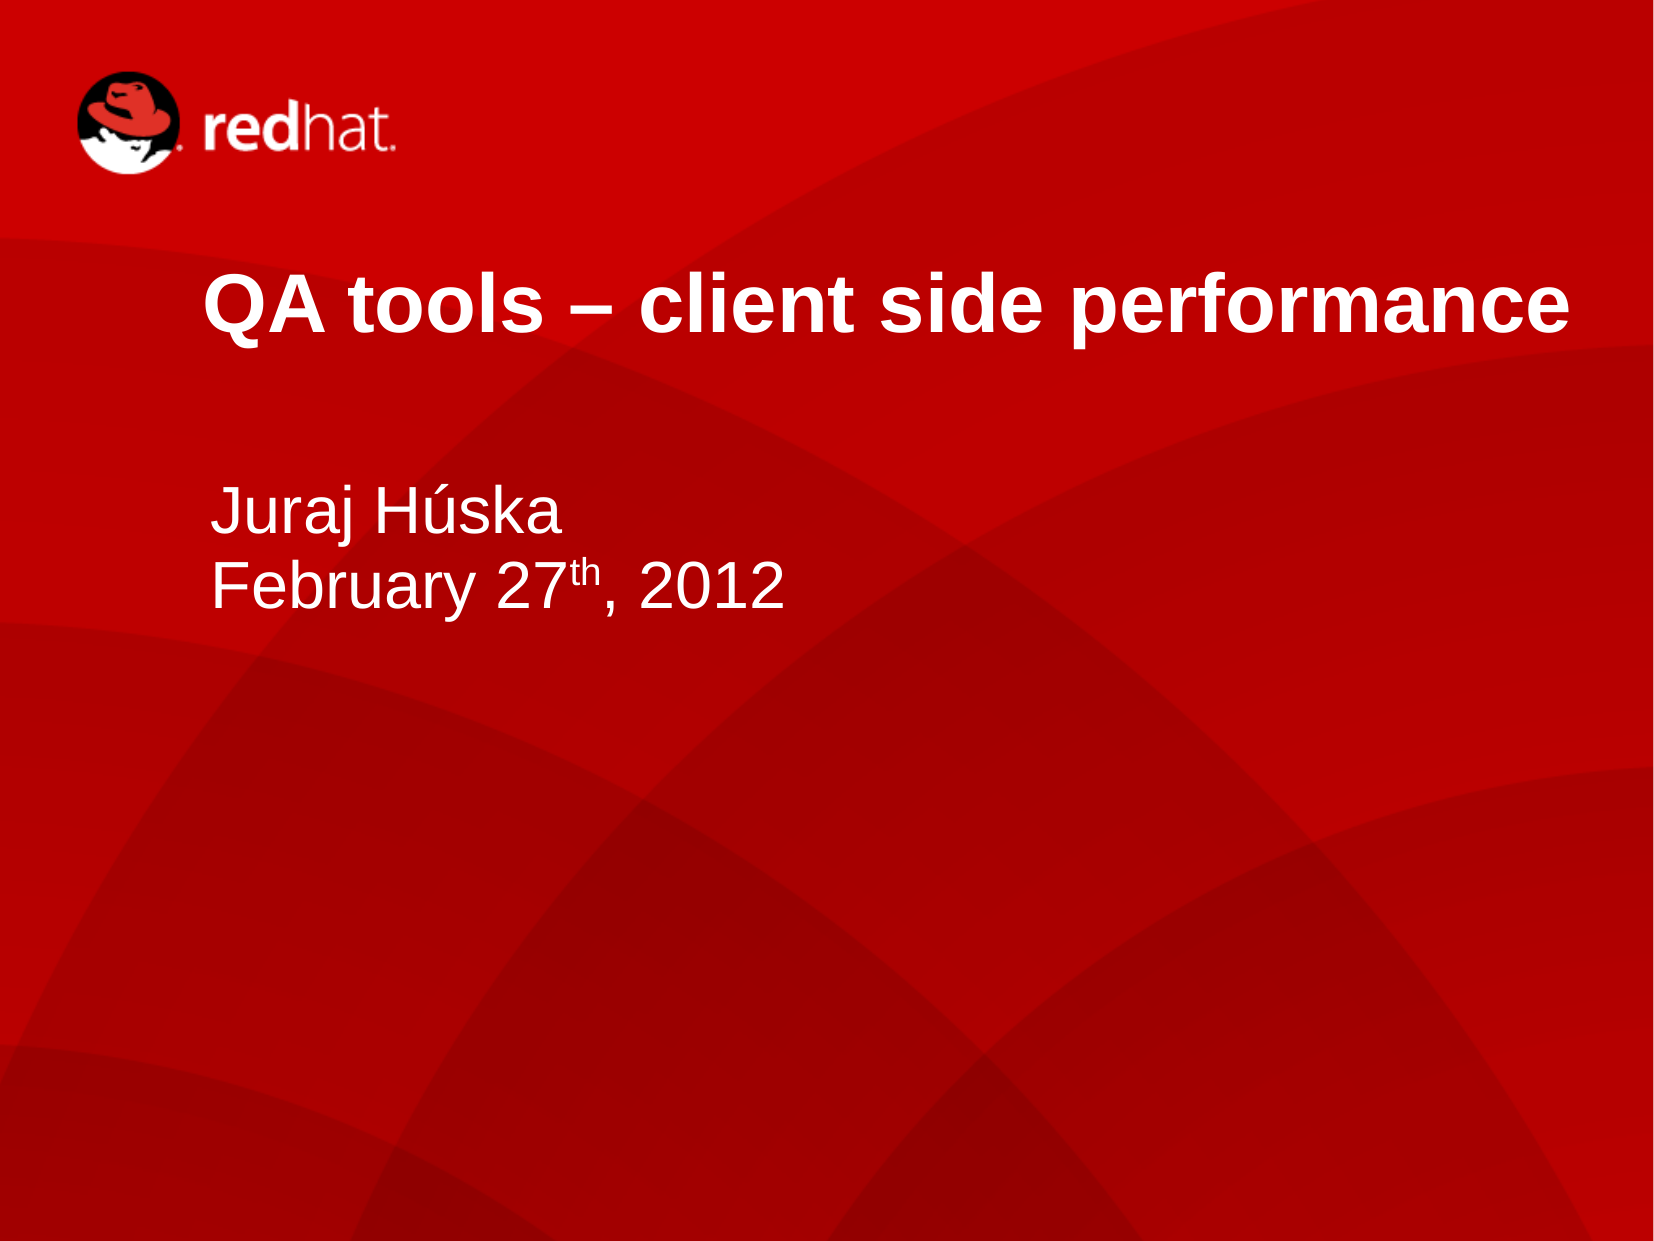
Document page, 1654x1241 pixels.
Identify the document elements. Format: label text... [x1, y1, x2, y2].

picture [0, 0, 1654, 1241]
text_box QA tools – client side performance [187, 203, 1654, 424]
text_box Juraj Húska February 27th, 2012 [195, 465, 1051, 633]
